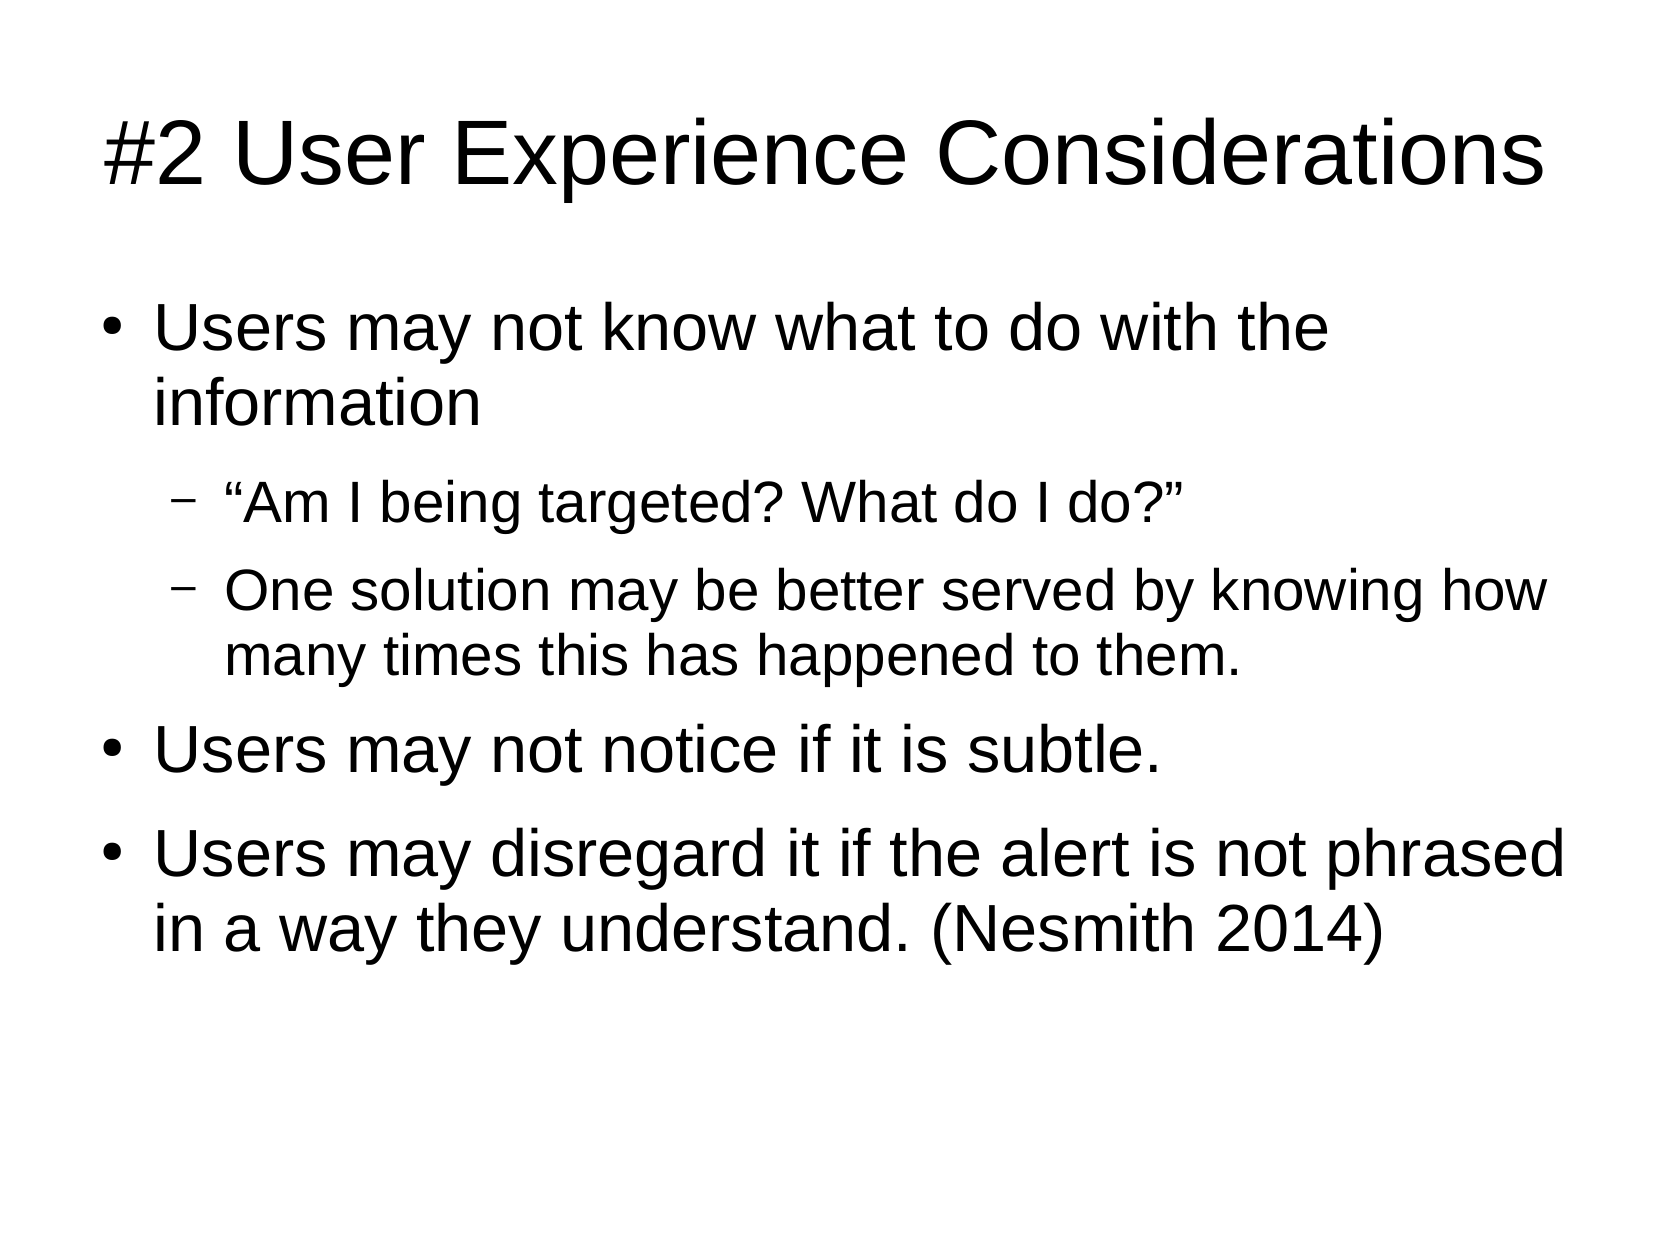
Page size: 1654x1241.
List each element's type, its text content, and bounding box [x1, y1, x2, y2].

title #2 User Experience Considerations [82, 49, 1571, 257]
list Users may not know what to do with the information “Am I being targeted? What do I do?” One solution may be better served by knowing how many times this has happened to them. Users may not notice if it is subtle. Users may disregard it if the alert is not phrased in a way they understand. (Nesmith 2014) [82, 290, 1571, 1010]
